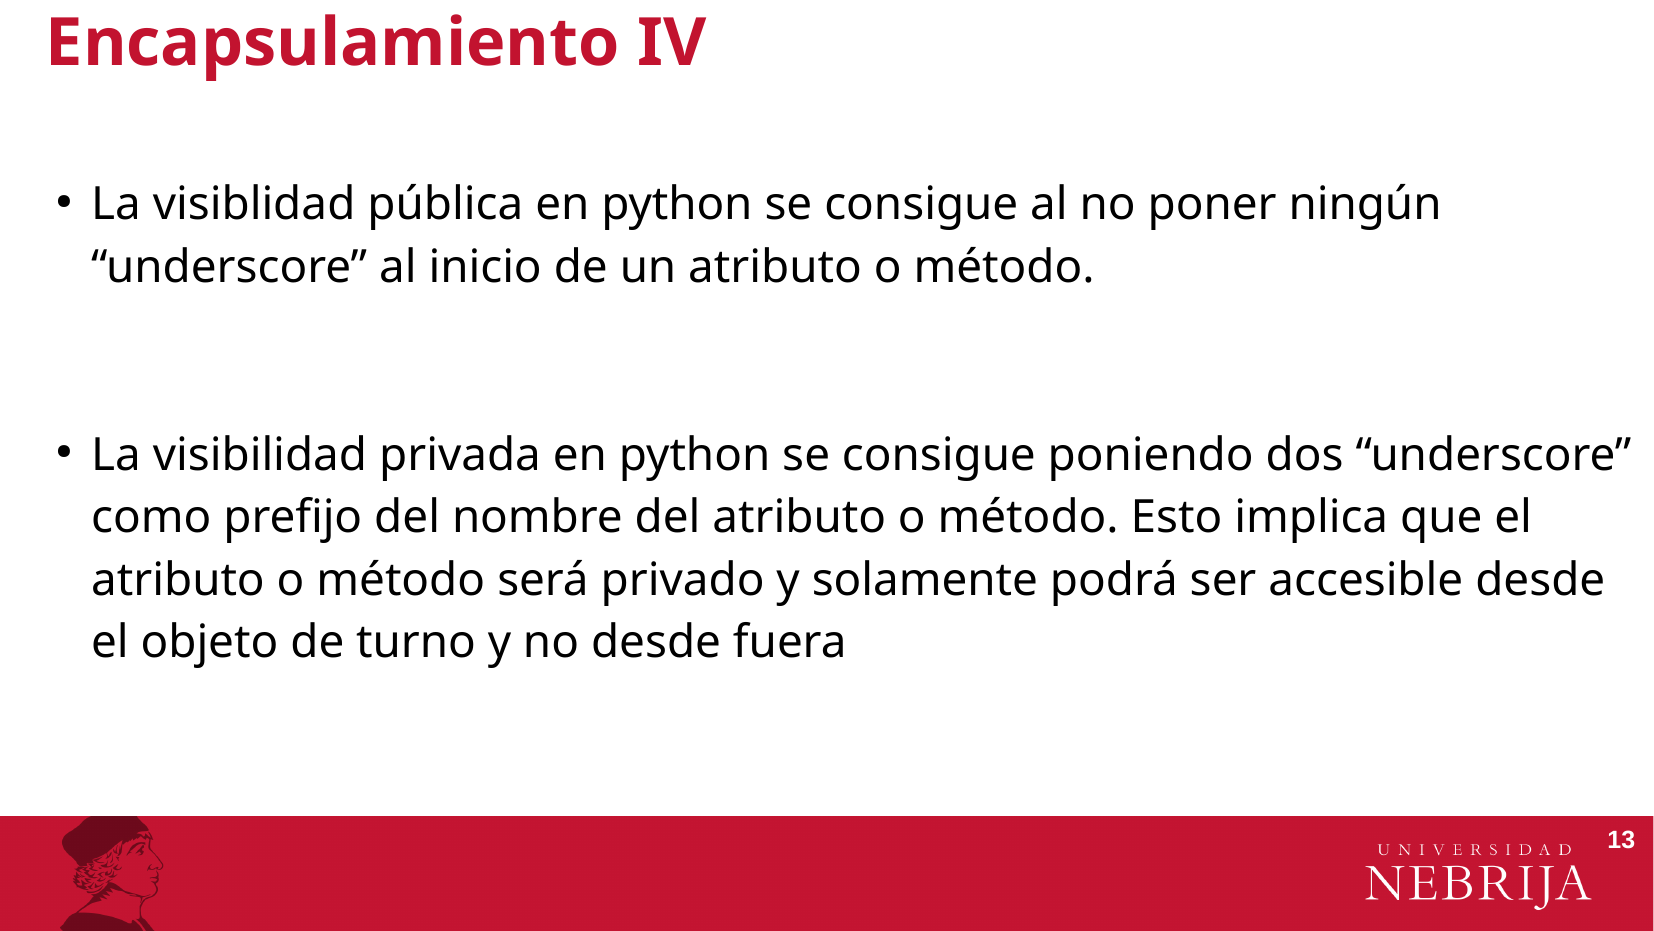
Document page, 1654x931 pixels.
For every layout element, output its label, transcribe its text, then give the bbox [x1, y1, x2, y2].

text_box La visiblidad pública en python se consigue al no poner ningún “underscore” al inicio de un atributo o método. La visibilidad privada en python se consigue poniendo dos “underscore” como prefijo del nombre del atributo o método. Esto implica que el atributo o método será privado y solamente podrá ser accesible desde el objeto de turno y no desde fuera [41, 112, 1654, 788]
text_box Encapsulamiento IV [0, 0, 1650, 87]
picture [0, 816, 1654, 931]
